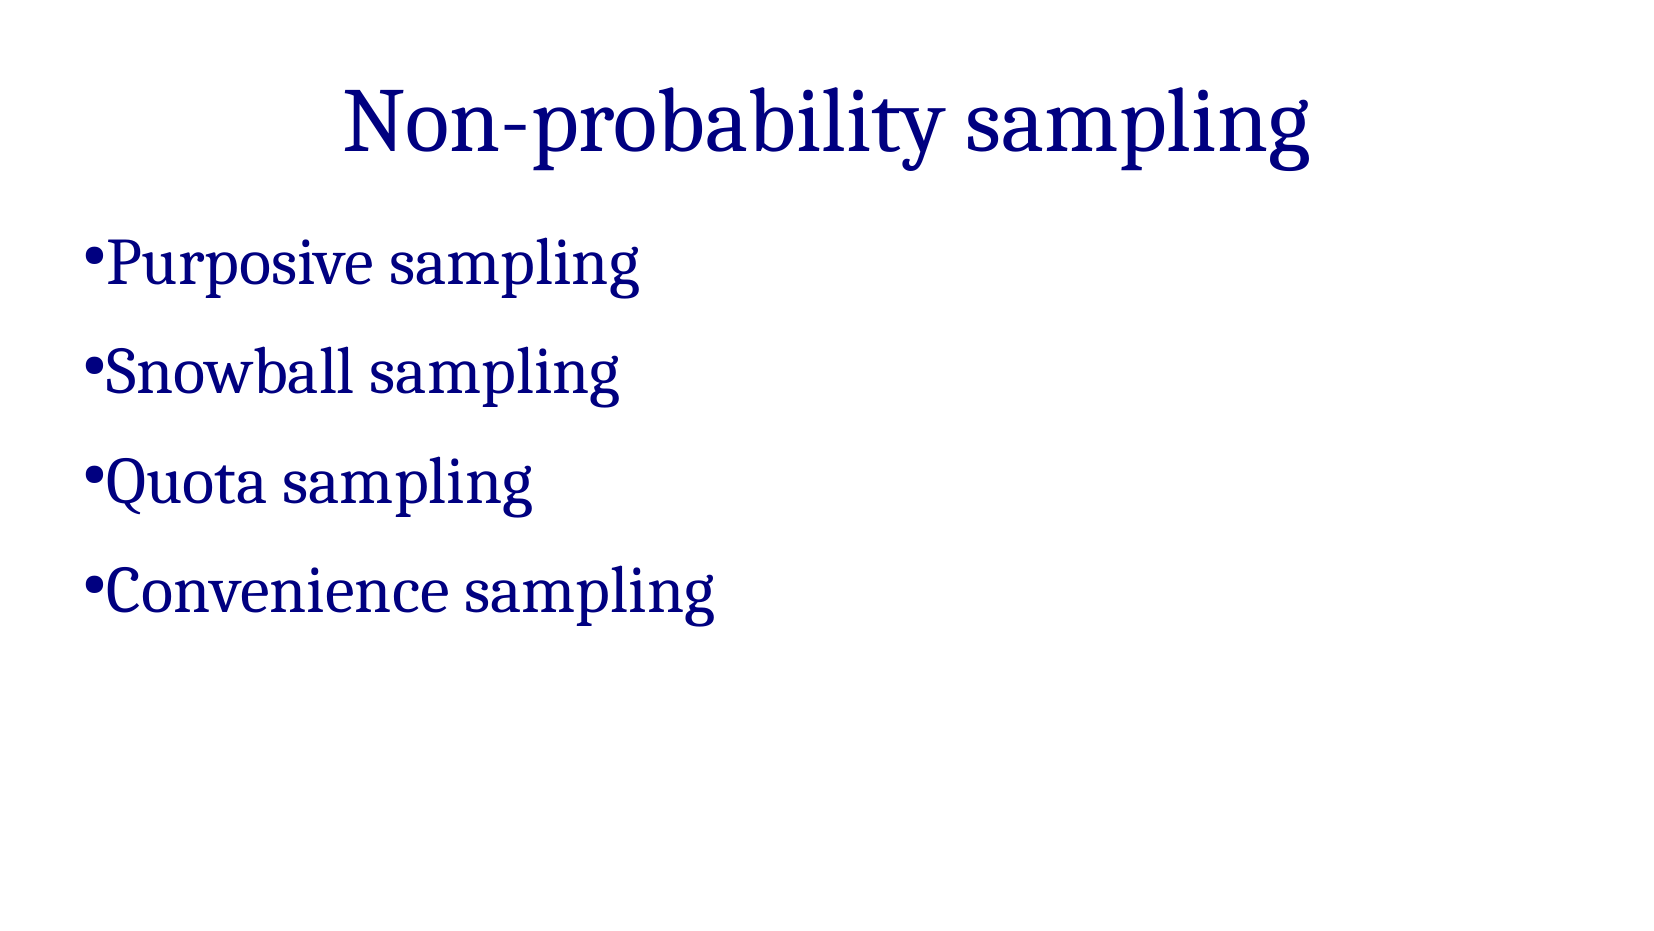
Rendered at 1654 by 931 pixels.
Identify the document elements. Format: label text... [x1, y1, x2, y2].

list Purposive sampling Snowball sampling Quota sampling Convenience sampling [82, 217, 1571, 758]
title Non-probability sampling [82, 37, 1571, 193]
